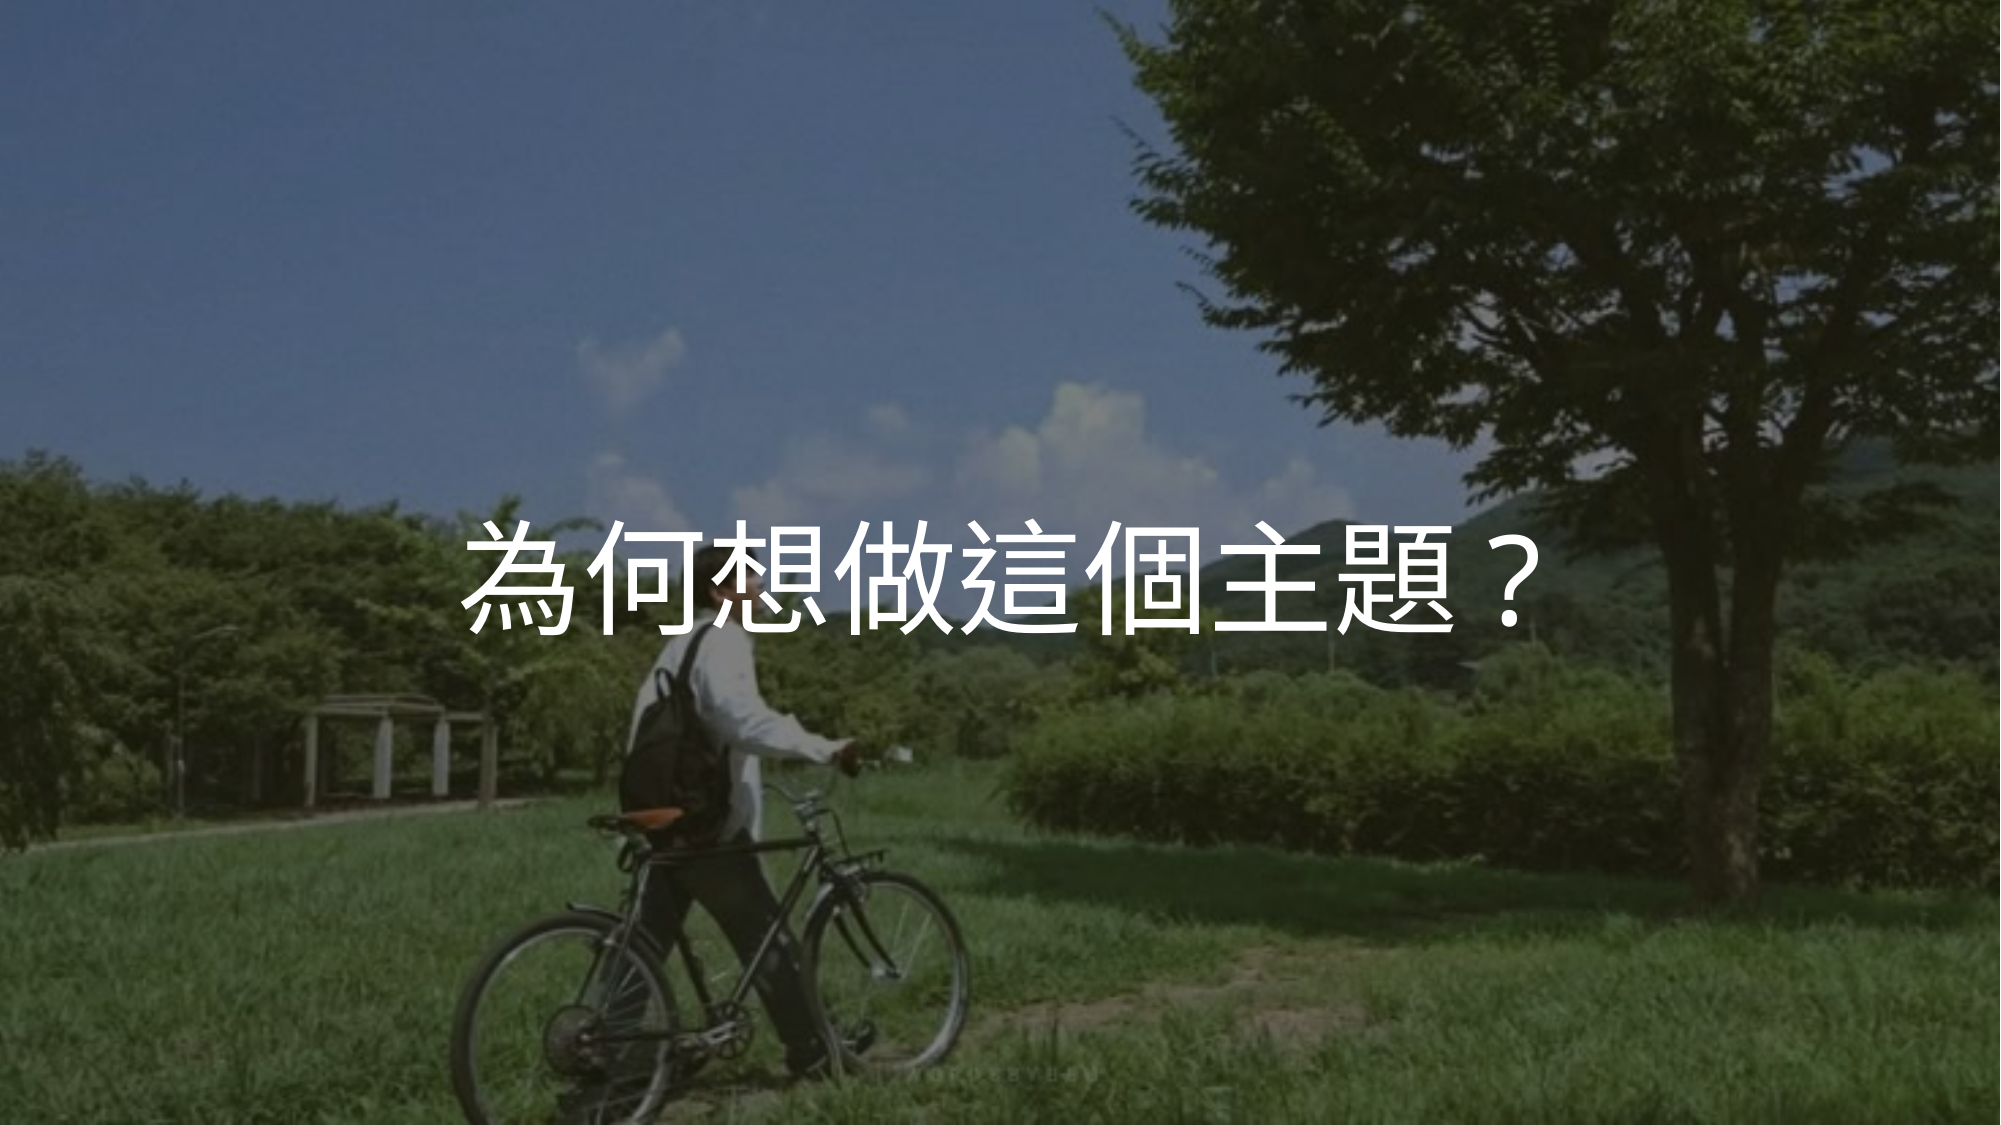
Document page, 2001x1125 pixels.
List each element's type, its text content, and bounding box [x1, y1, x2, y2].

picture [0, 0, 2000, 1125]
text_box 為何想做這個主題? [249, 184, 1750, 660]
